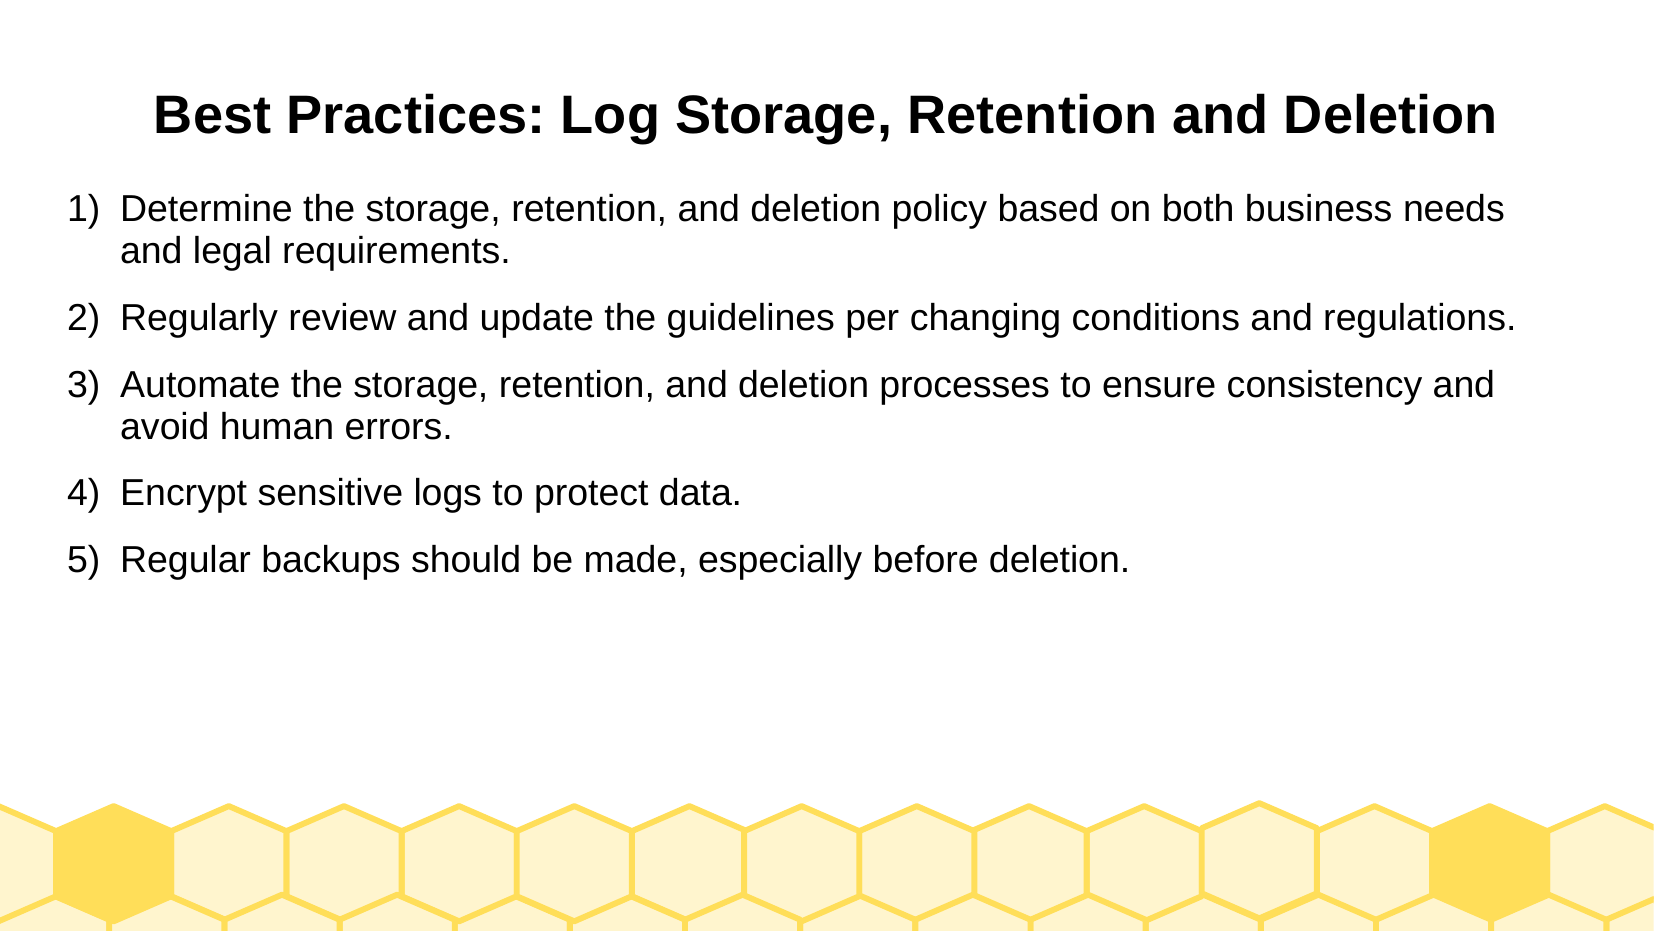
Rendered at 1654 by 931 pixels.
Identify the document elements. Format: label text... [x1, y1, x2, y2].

list Determine the storage, retention, and deletion policy based on both business needs and legal requirements. Regularly review and update the guidelines per changing conditions and regulations. Automate the storage, retention, and deletion processes to ensure consistency and avoid human errors. Encrypt sensitive logs to protect data. Regular backups should be made, especially before deletion. [49, 187, 1538, 727]
title Best Practices: Log Storage, Retention and Deletion [82, 37, 1571, 193]
